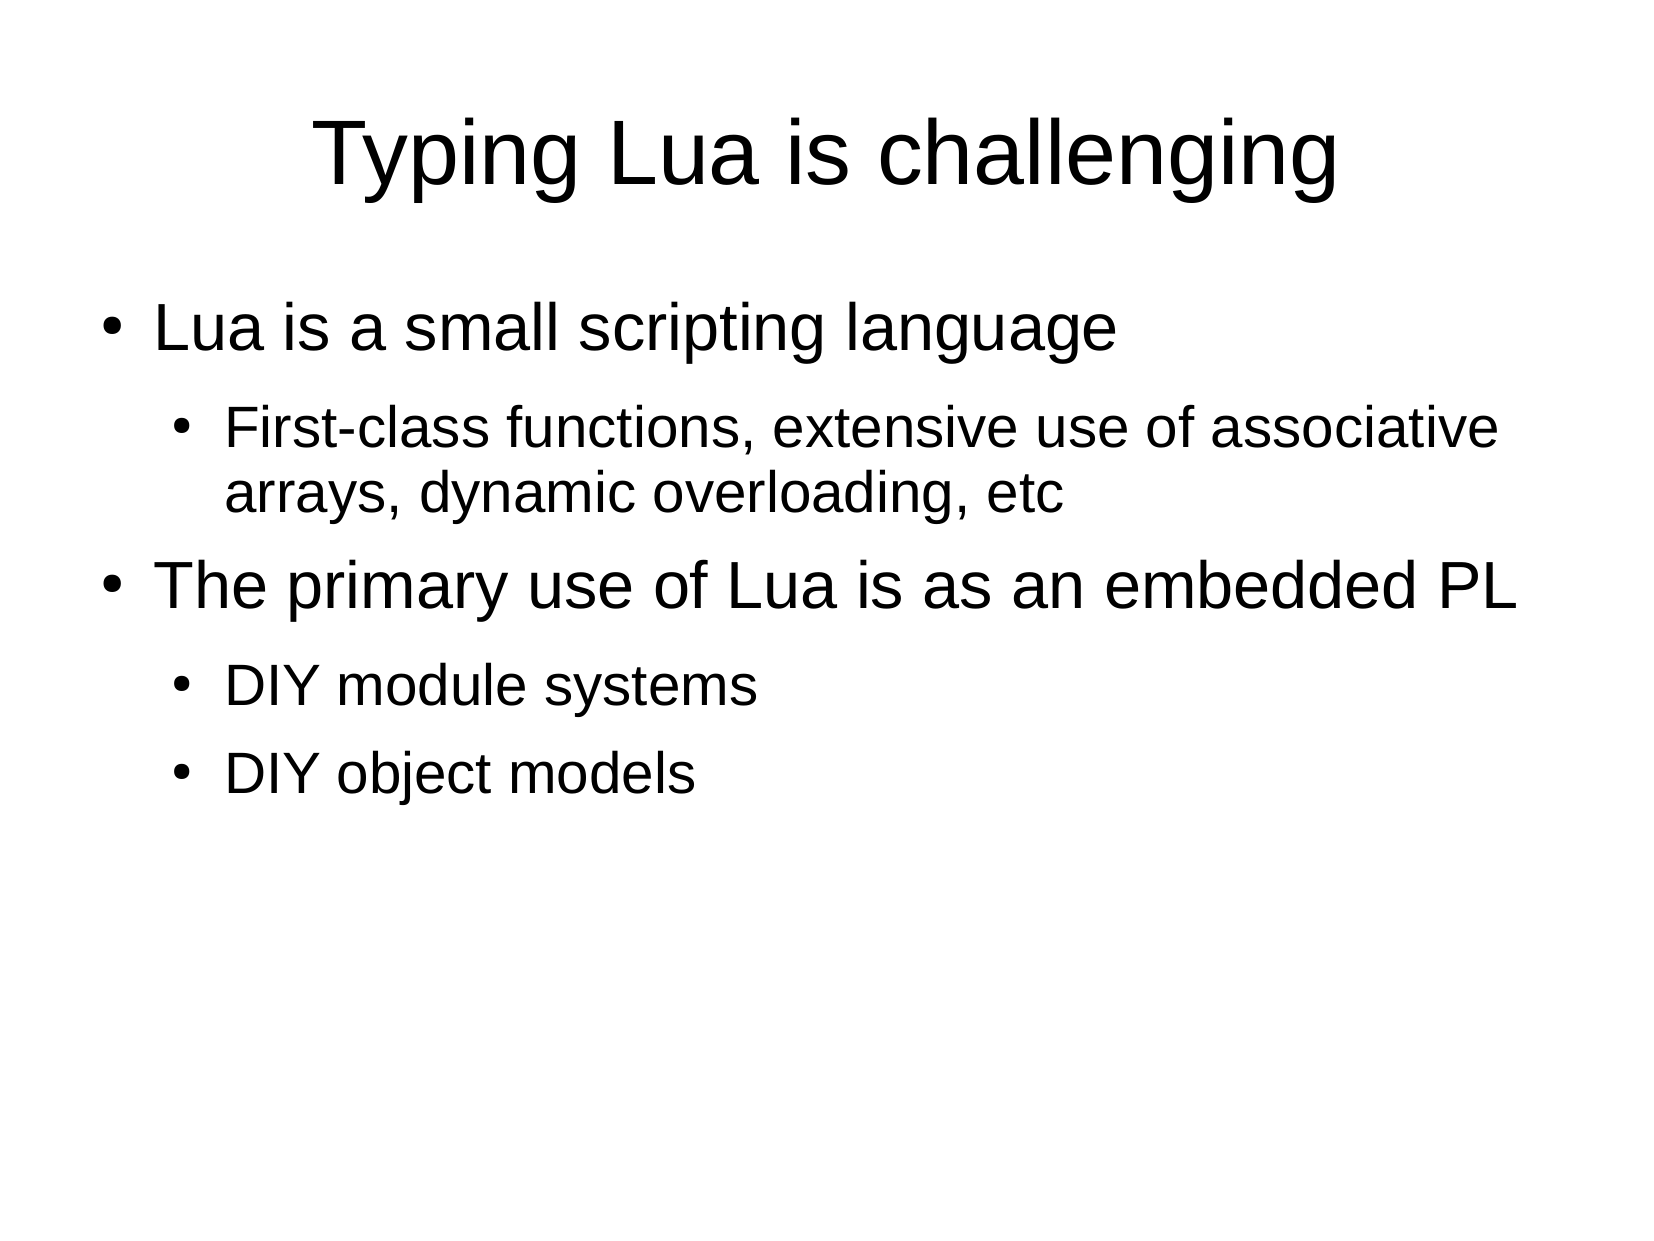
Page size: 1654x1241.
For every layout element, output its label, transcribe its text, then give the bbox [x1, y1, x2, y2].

list Lua is a small scripting language First-class functions, extensive use of associative arrays, dynamic overloading, etc The primary use of Lua is as an embedded PL DIY module systems DIY object models [82, 290, 1571, 1109]
title Typing Lua is challenging [82, 49, 1571, 257]
